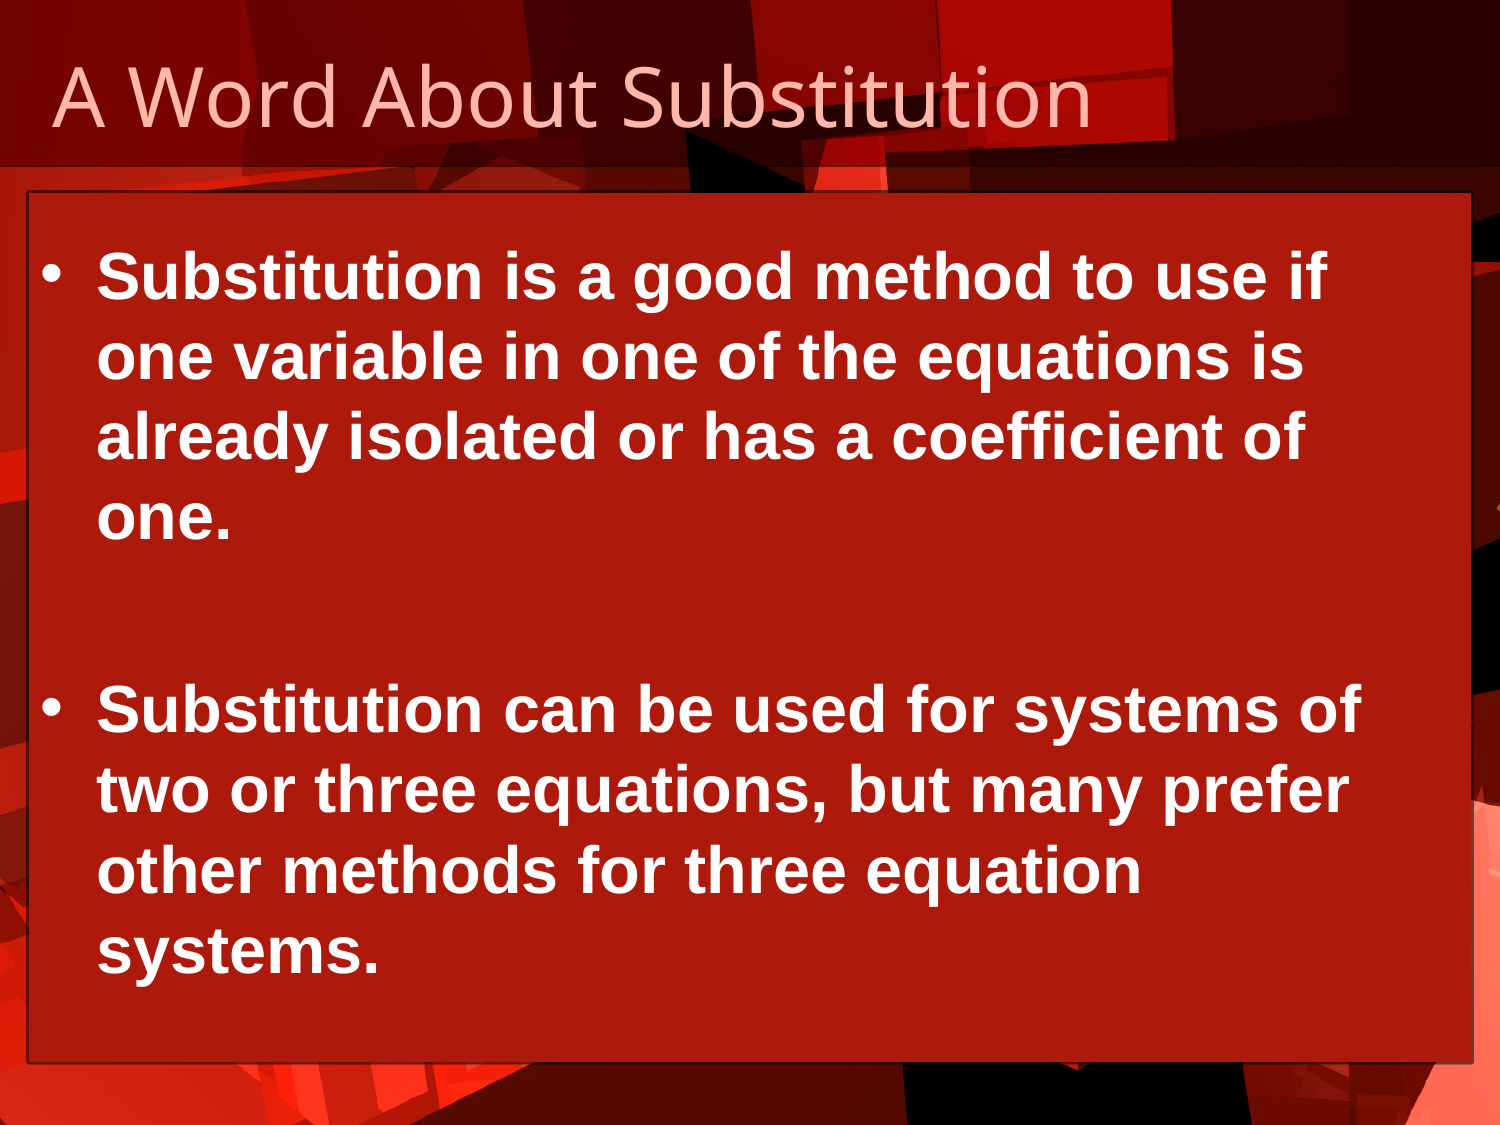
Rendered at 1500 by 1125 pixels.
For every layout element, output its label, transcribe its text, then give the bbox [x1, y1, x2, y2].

list Substitution is a good method to use if one variable in one of the equations is already isolated or has a coefficient of one. Substitution can be used for systems of two or three equations, but many prefer other methods for three equation systems. [24, 224, 1450, 1125]
picture [0, 0, 1500, 1125]
title A Word About Substitution [37, 36, 1188, 152]
